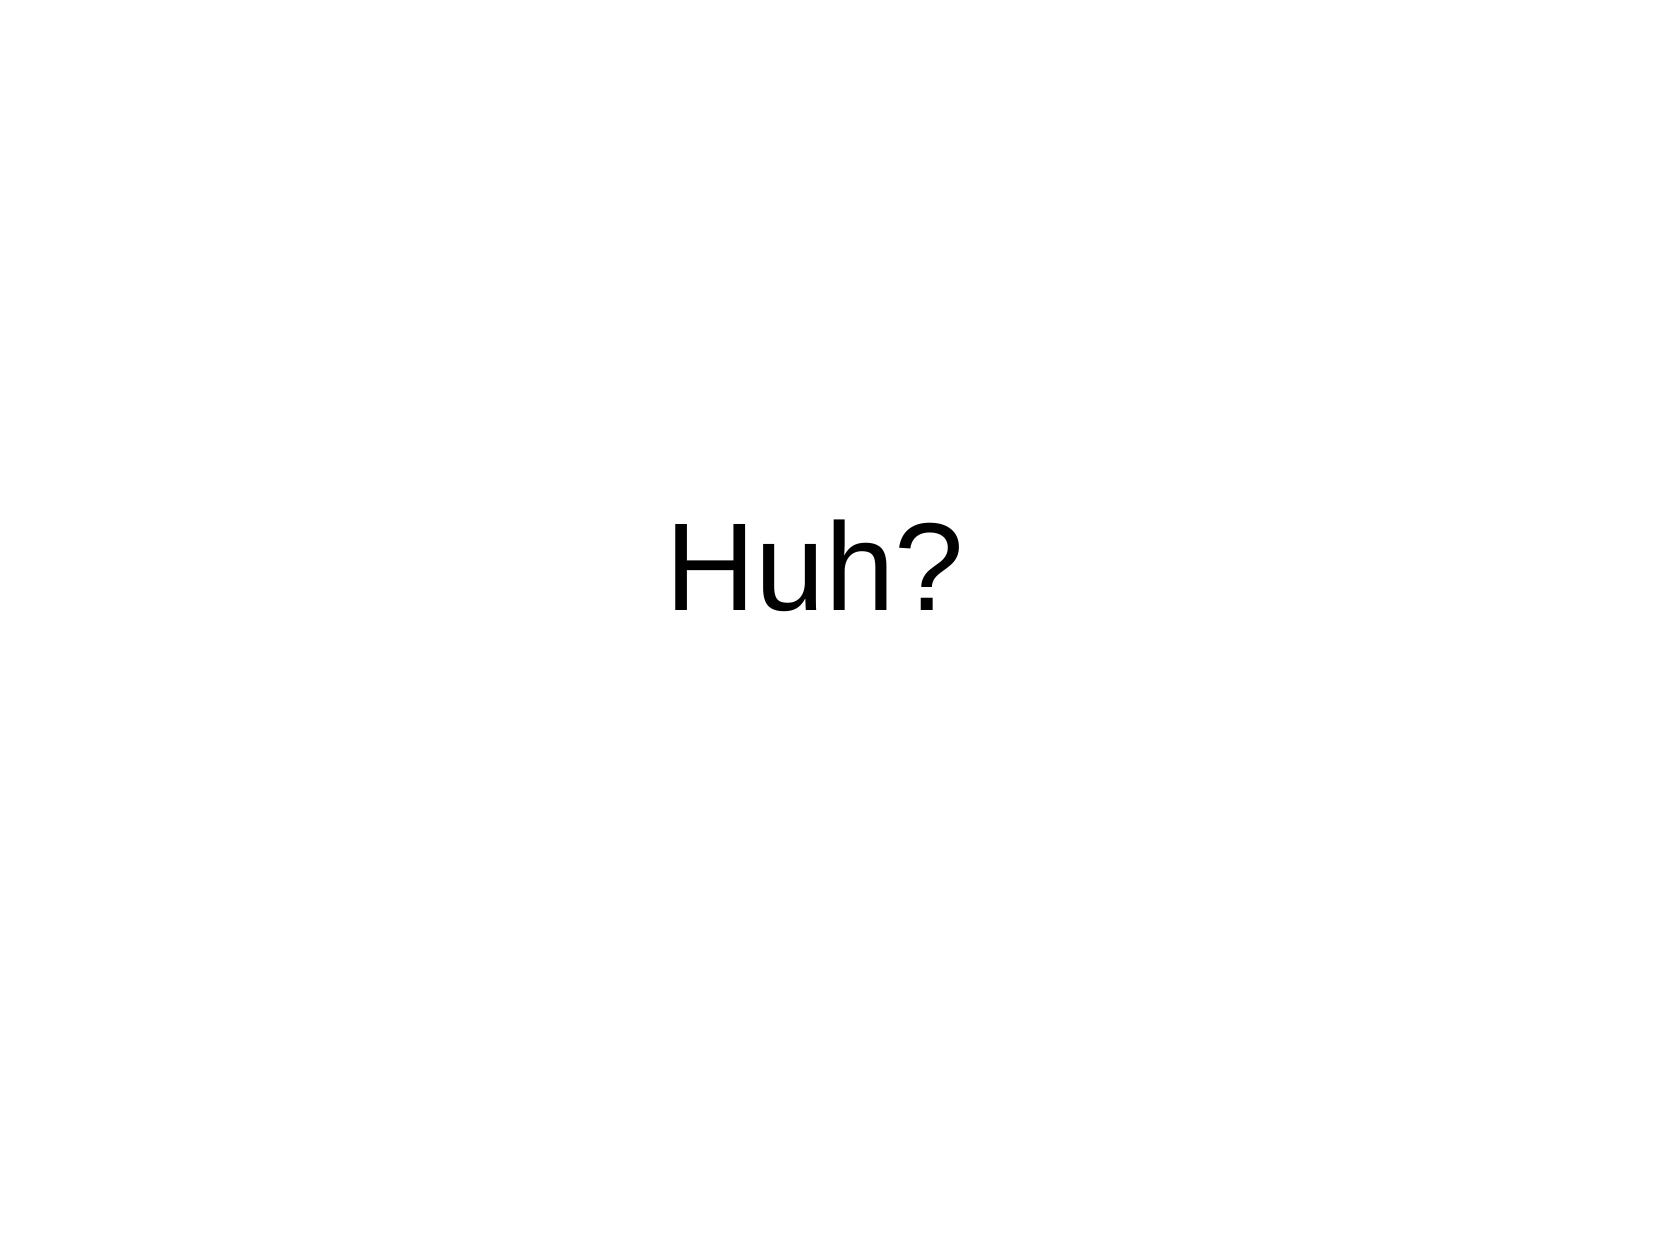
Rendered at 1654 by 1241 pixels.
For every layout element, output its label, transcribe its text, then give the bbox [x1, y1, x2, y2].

title Huh? [70, 295, 1559, 839]
